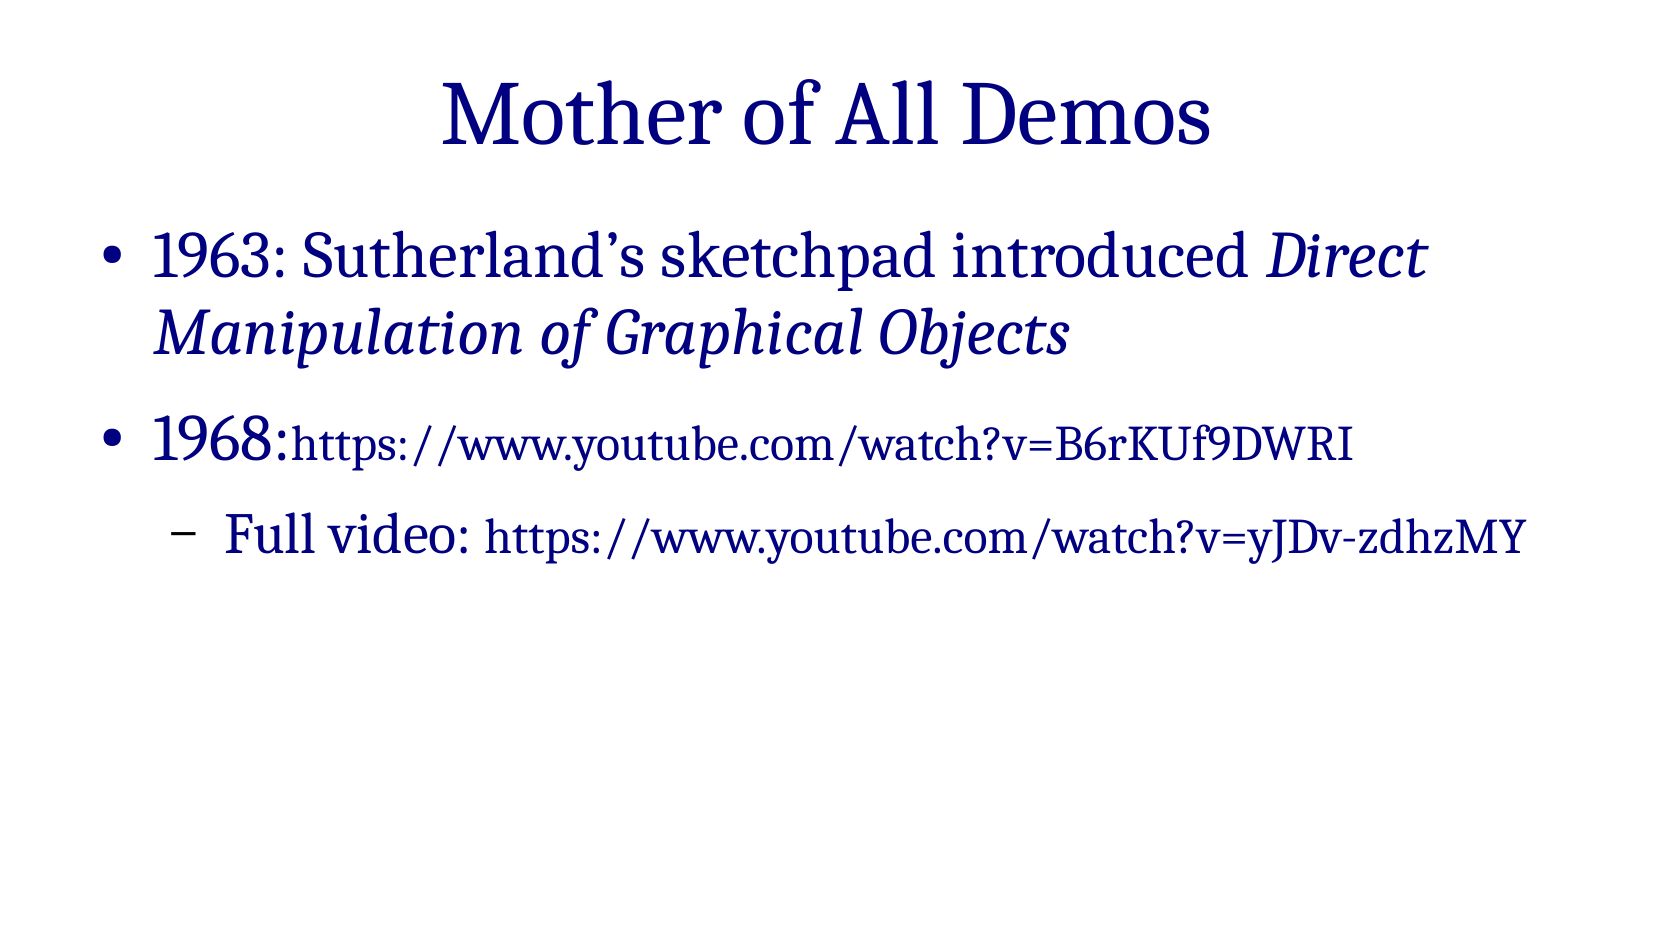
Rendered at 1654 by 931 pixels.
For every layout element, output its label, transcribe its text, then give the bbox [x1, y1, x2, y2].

title Mother of All Demos [82, 37, 1571, 193]
list 1963: Sutherland’s sketchpad introduced Direct Manipulation of Graphical Objects 1968:https://www.youtube.com/watch?v=B6rKUf9DWRI Full video: https://www.youtube.com/watch?v=yJDv-zdhzMY [82, 217, 1571, 758]
